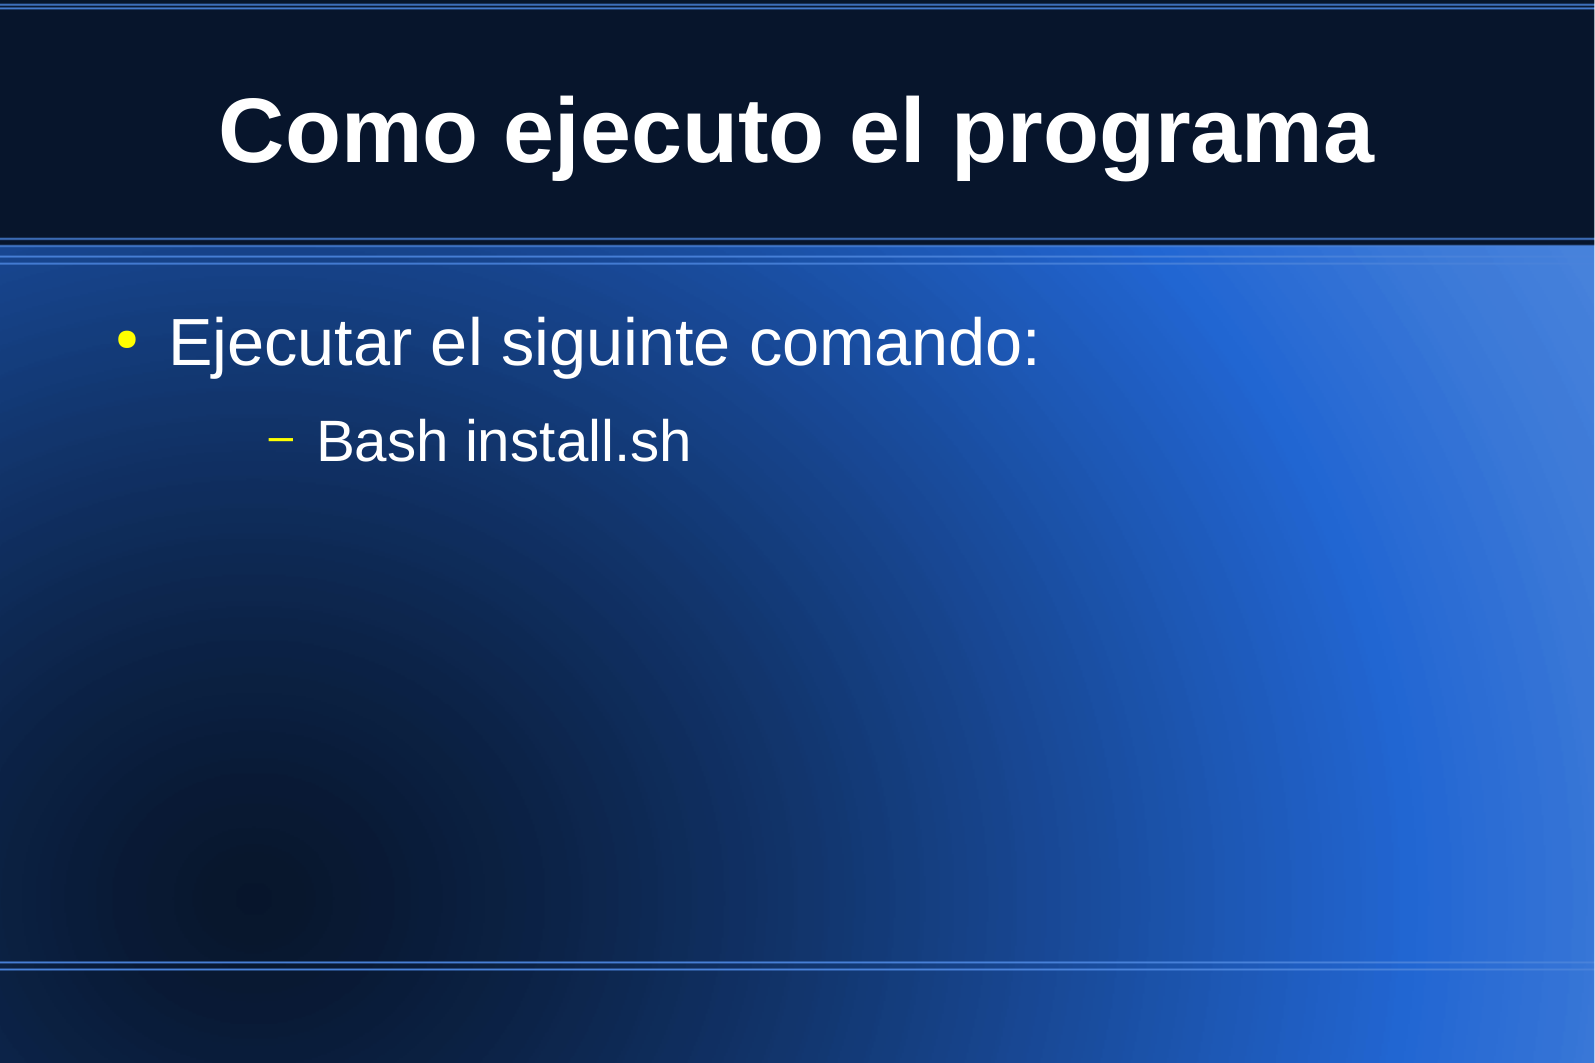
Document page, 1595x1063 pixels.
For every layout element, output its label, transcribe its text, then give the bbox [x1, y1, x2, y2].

list Ejecutar el siguinte comando: Bash install.sh [79, 304, 1515, 892]
picture [0, 0, 1595, 1063]
title Como ejecuto el programa [79, 49, 1515, 213]
